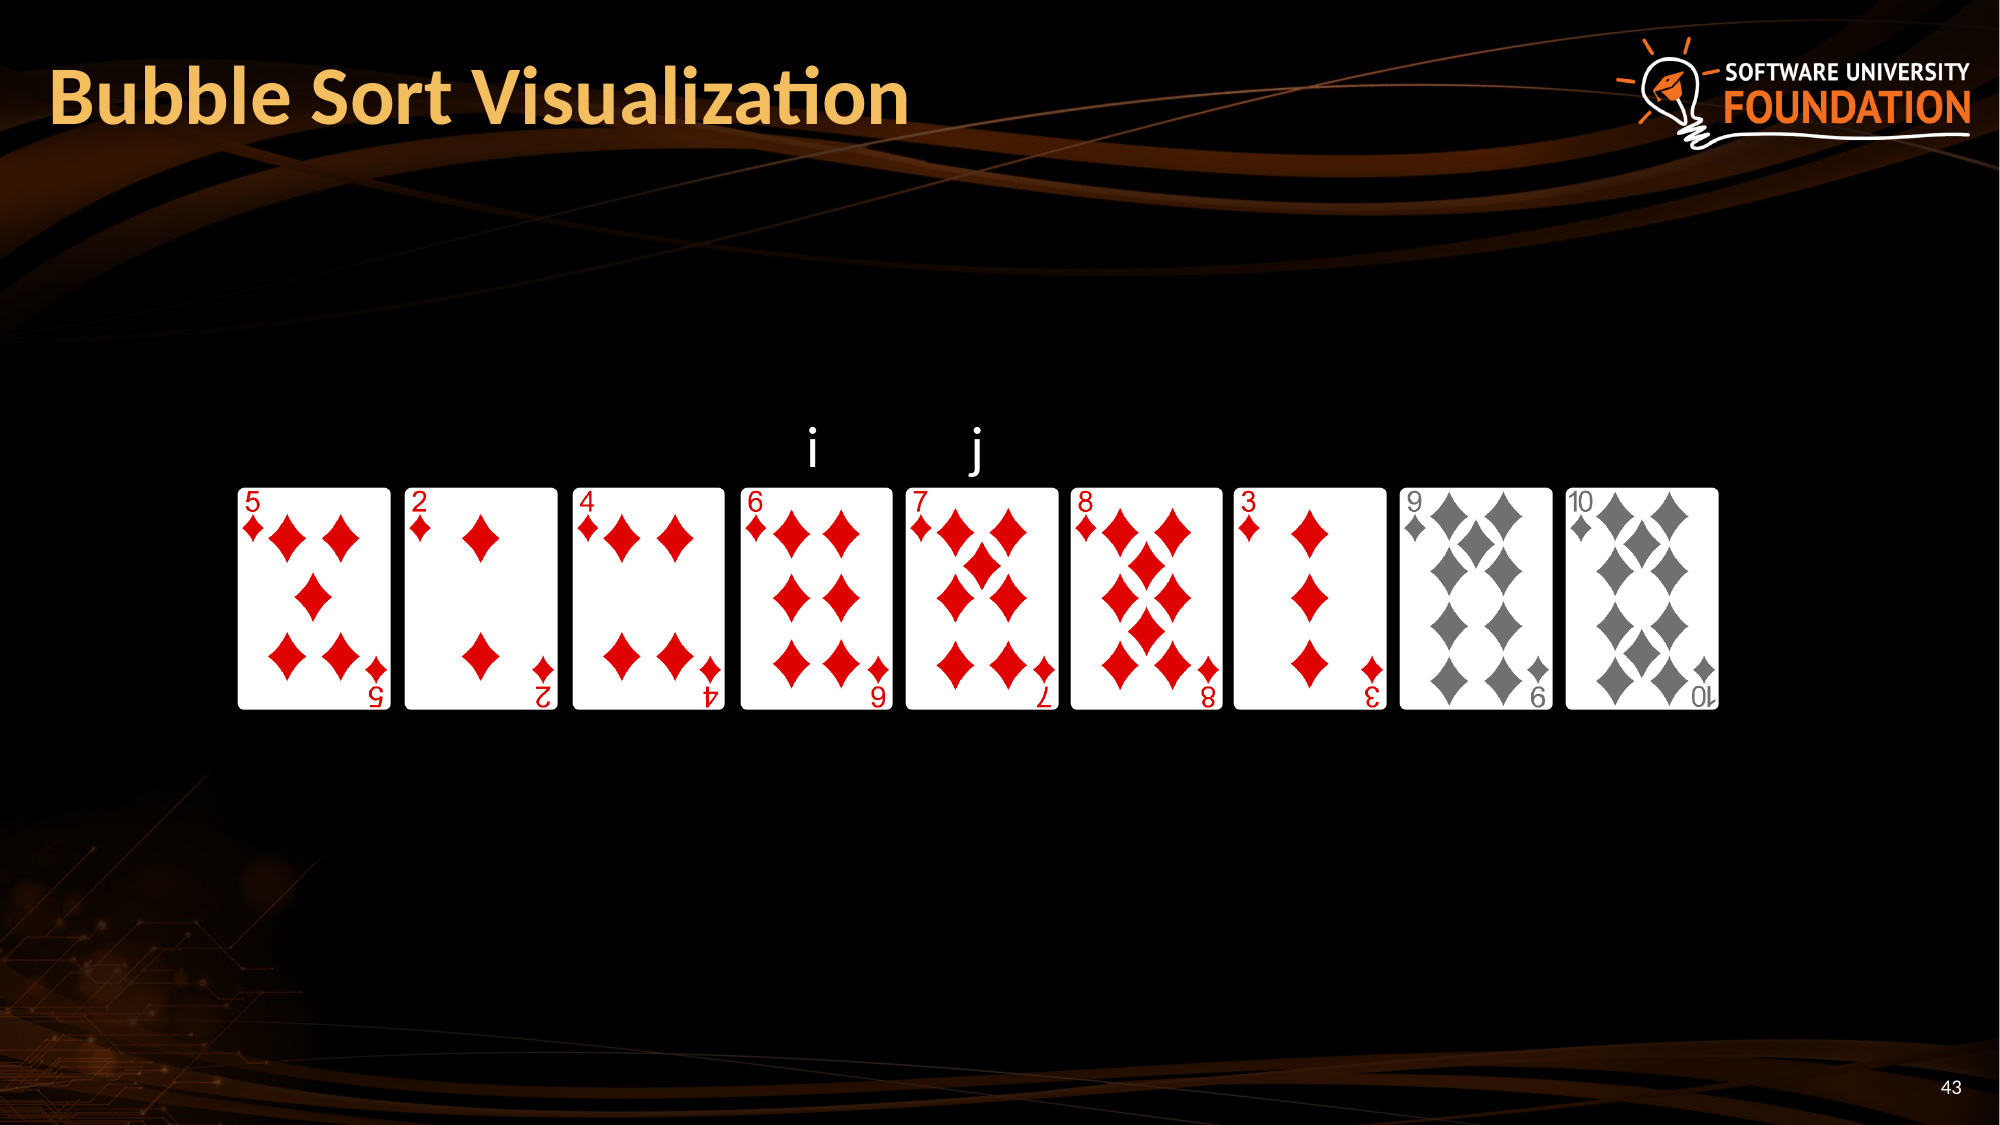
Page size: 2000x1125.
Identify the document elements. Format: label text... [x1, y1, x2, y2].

text_box i [792, 401, 836, 487]
title Bubble Sort Visualization [30, 6, 1602, 189]
text_box j [955, 401, 1000, 487]
slide_number <number> [1897, 1070, 1968, 1103]
picture [0, 0, 2000, 1125]
